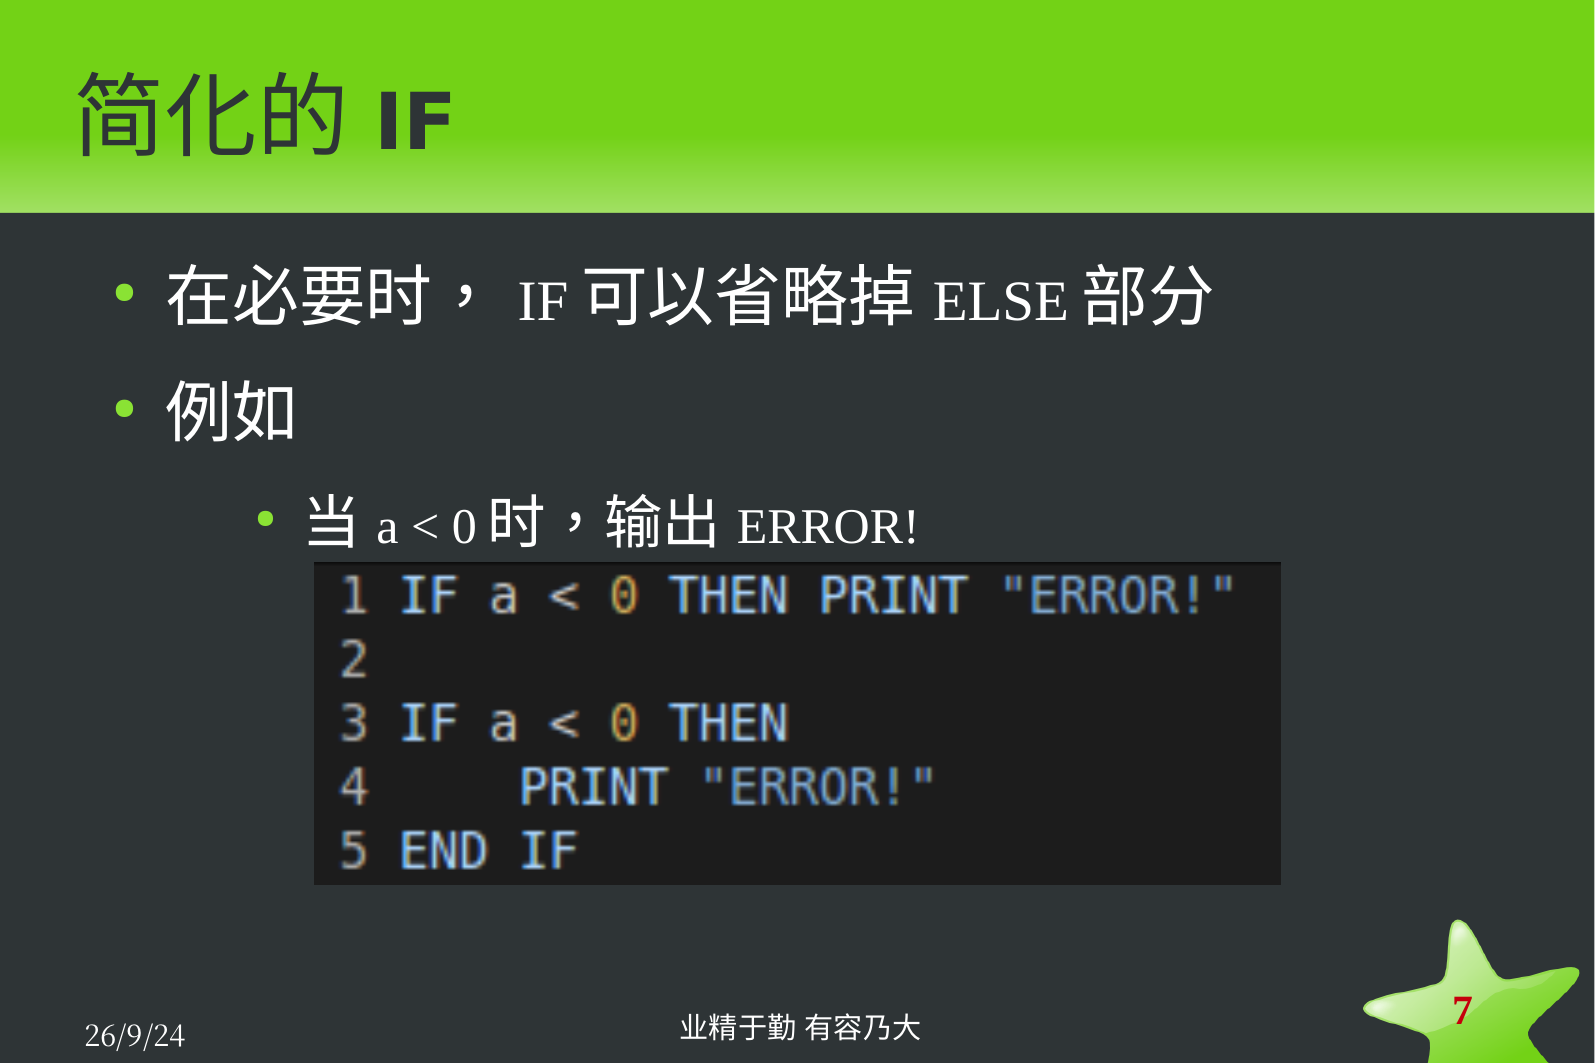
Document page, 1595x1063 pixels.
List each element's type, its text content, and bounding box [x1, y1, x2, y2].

picture [0, 0, 1595, 1063]
list 在必要时，IF可以省略掉ELSE部分 例如 当a < 0时，输出ERROR! [79, 248, 1515, 951]
title 简化的IF [74, 25, 1510, 203]
